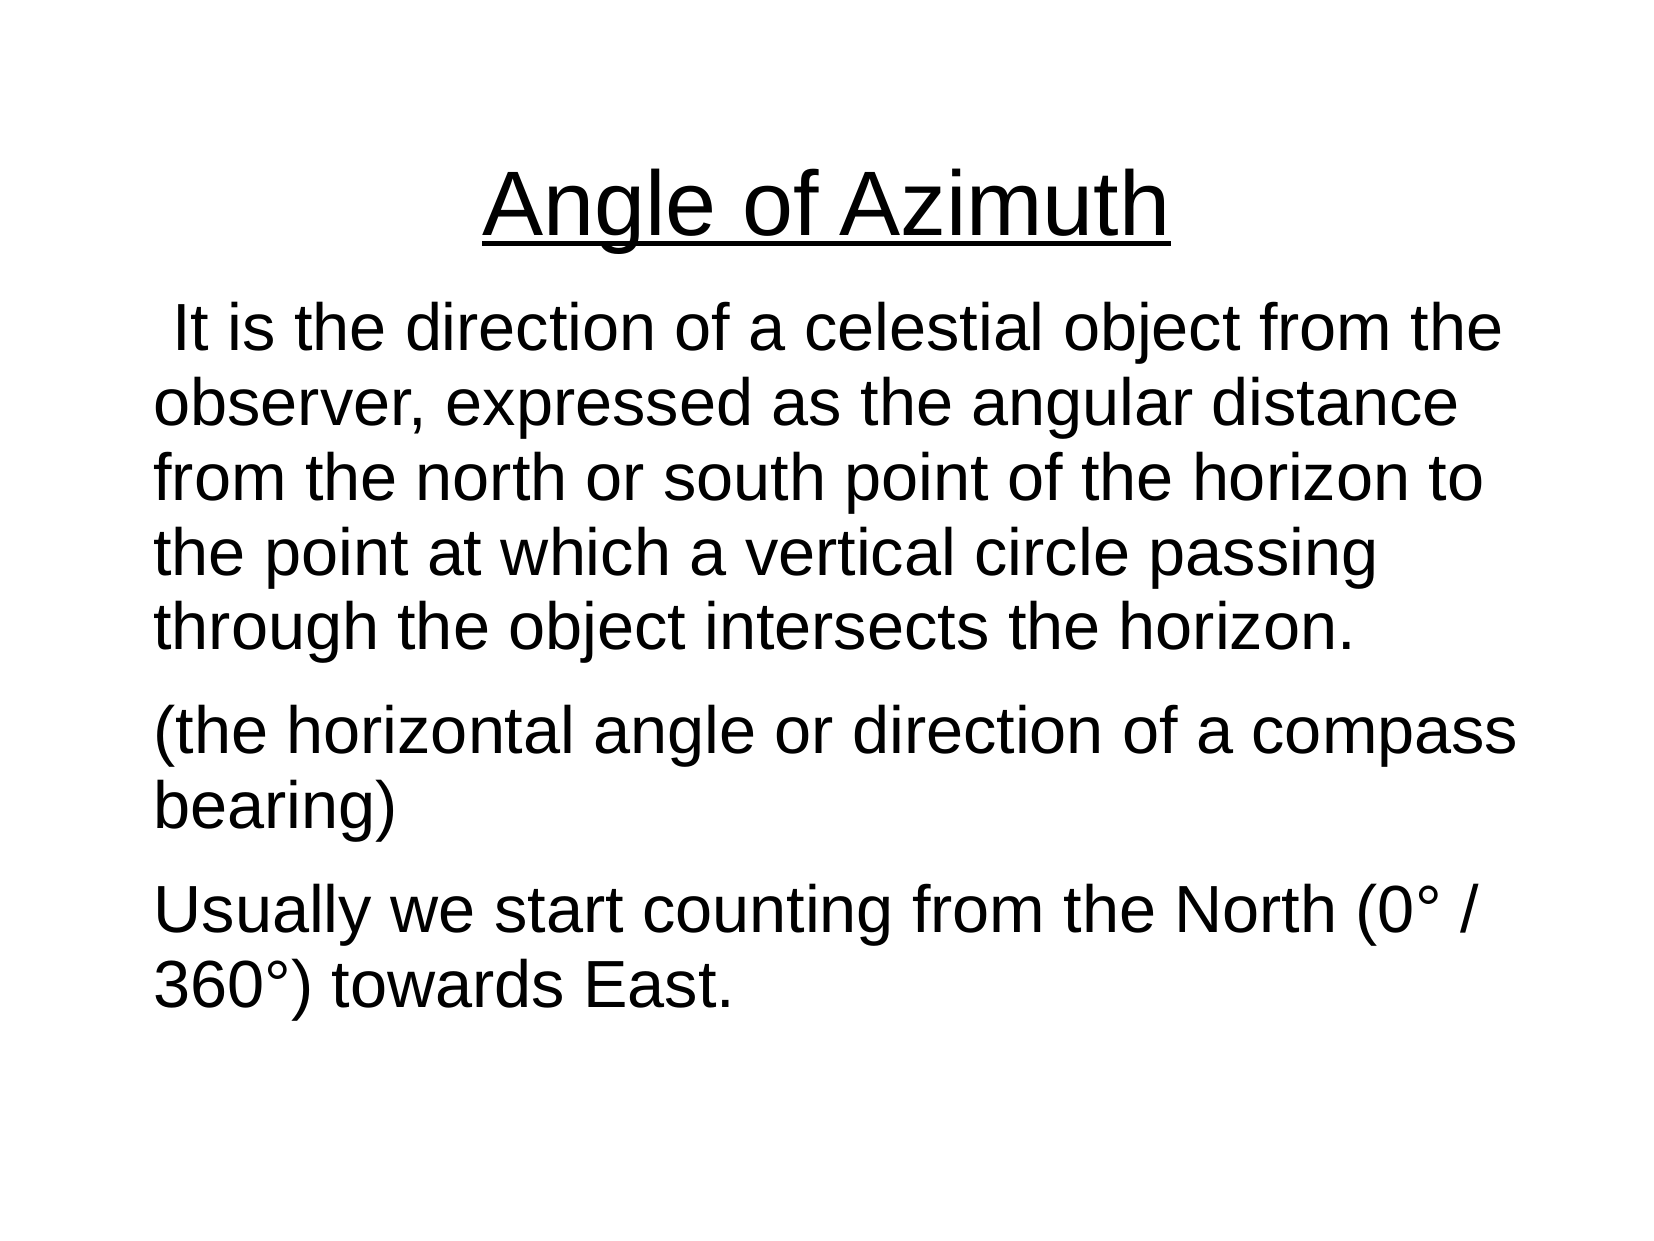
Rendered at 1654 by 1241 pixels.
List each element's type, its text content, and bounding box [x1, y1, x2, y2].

list It is the direction of a celestial object from the observer, expressed as the angular distance from the north or south point of the horizon to the point at which a vertical circle passing through the object intersects the horizon. (the horizontal angle or direction of a compass bearing) Usually we start counting from the North (0° / 360°) towards East. [82, 290, 1548, 1127]
title Angle of Azimuth [82, 49, 1571, 257]
